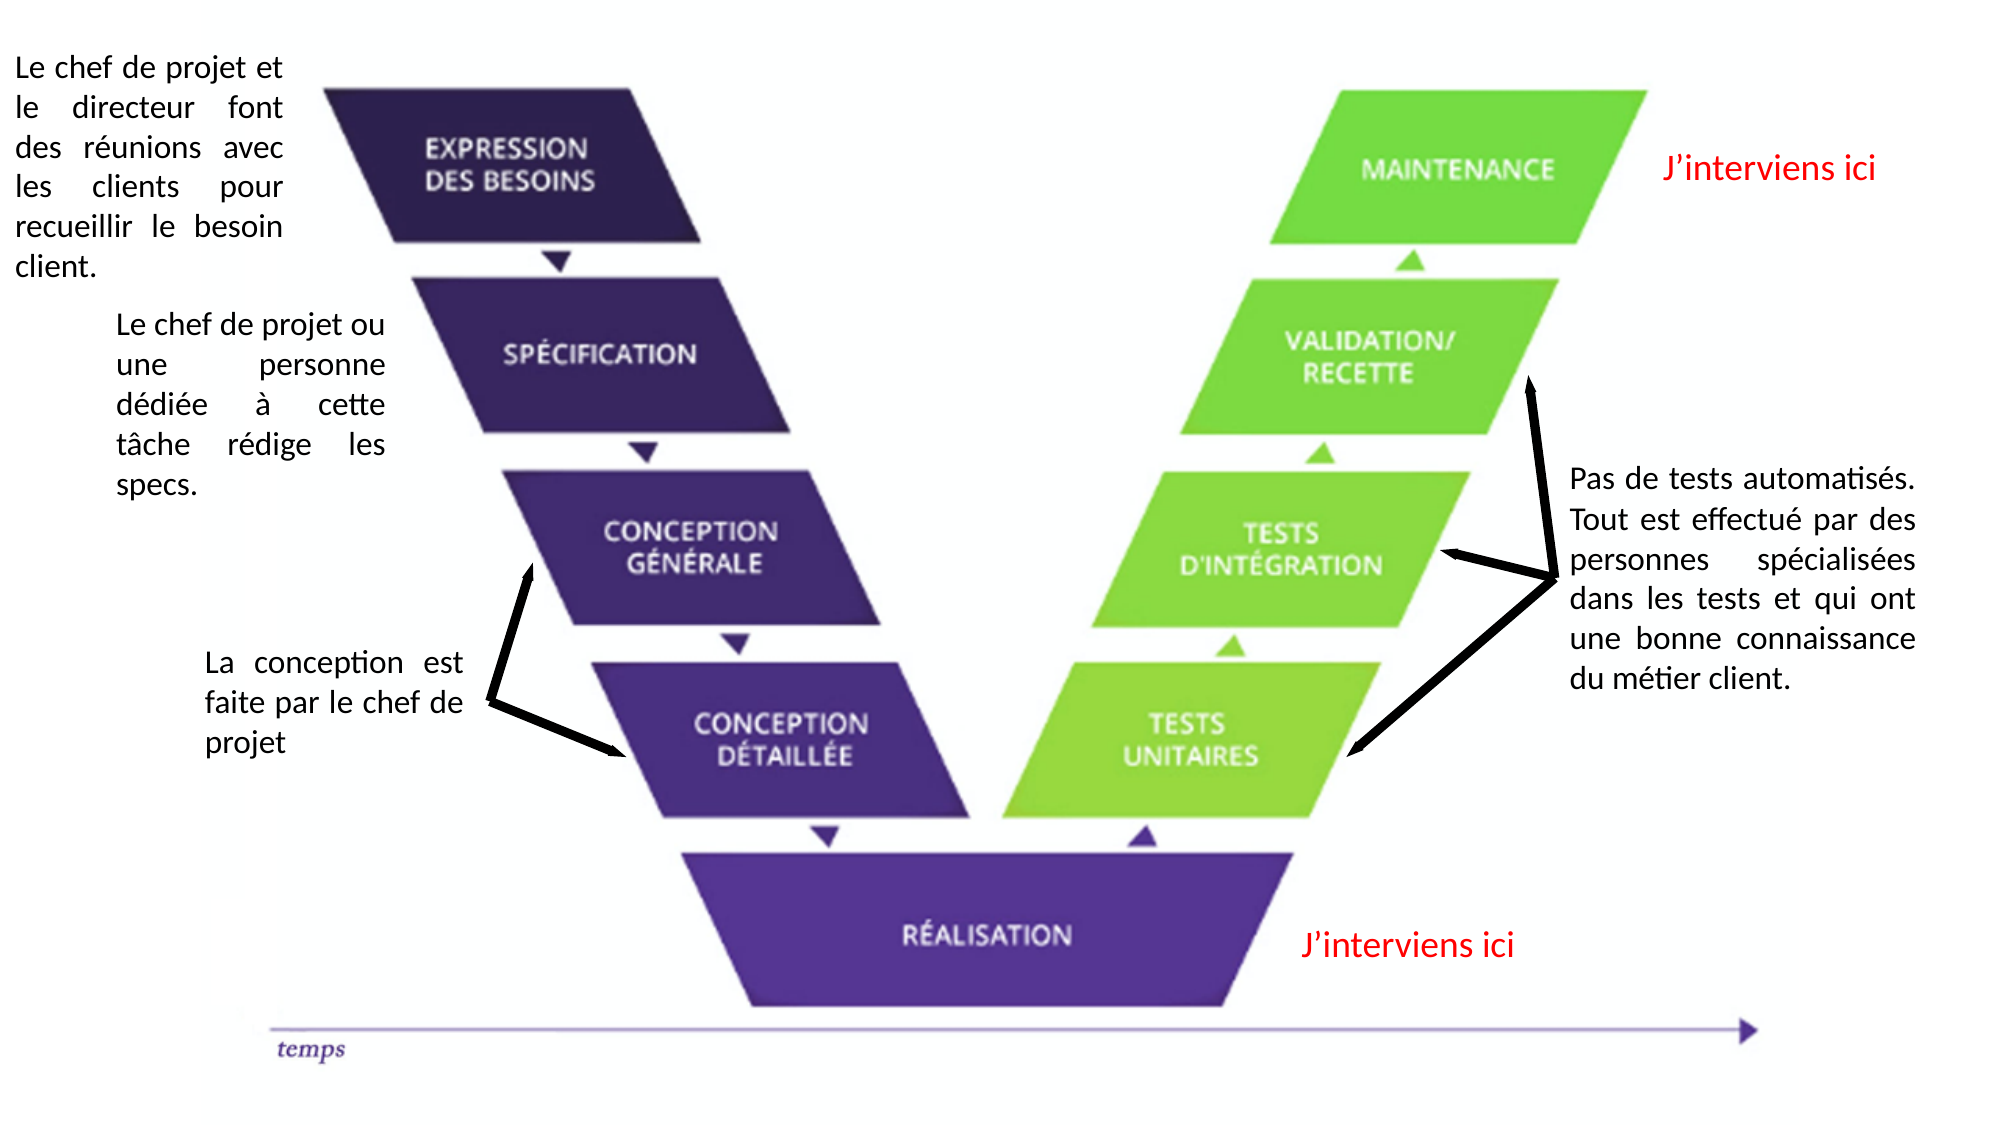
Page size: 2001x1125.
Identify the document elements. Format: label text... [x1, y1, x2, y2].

text_box J’interviens ici [1647, 135, 1948, 197]
picture [201, 0, 1799, 1125]
text_box La conception est faite par le chef de projet [189, 633, 490, 770]
text_box Le chef de projet et le directeur font des réunions avec les clients pour recueillir le besoin client. [0, 37, 301, 295]
text_box Pas de tests automatisés. Tout est effectué par des personnes spécialisées dans les tests et qui ont une bonne connaissance du métier client. [1554, 449, 1945, 707]
text_box Le chef de projet ou une personne dédiée à cette tâche rédige les specs. [101, 294, 402, 513]
text_box J’interviens ici [1286, 912, 1587, 973]
